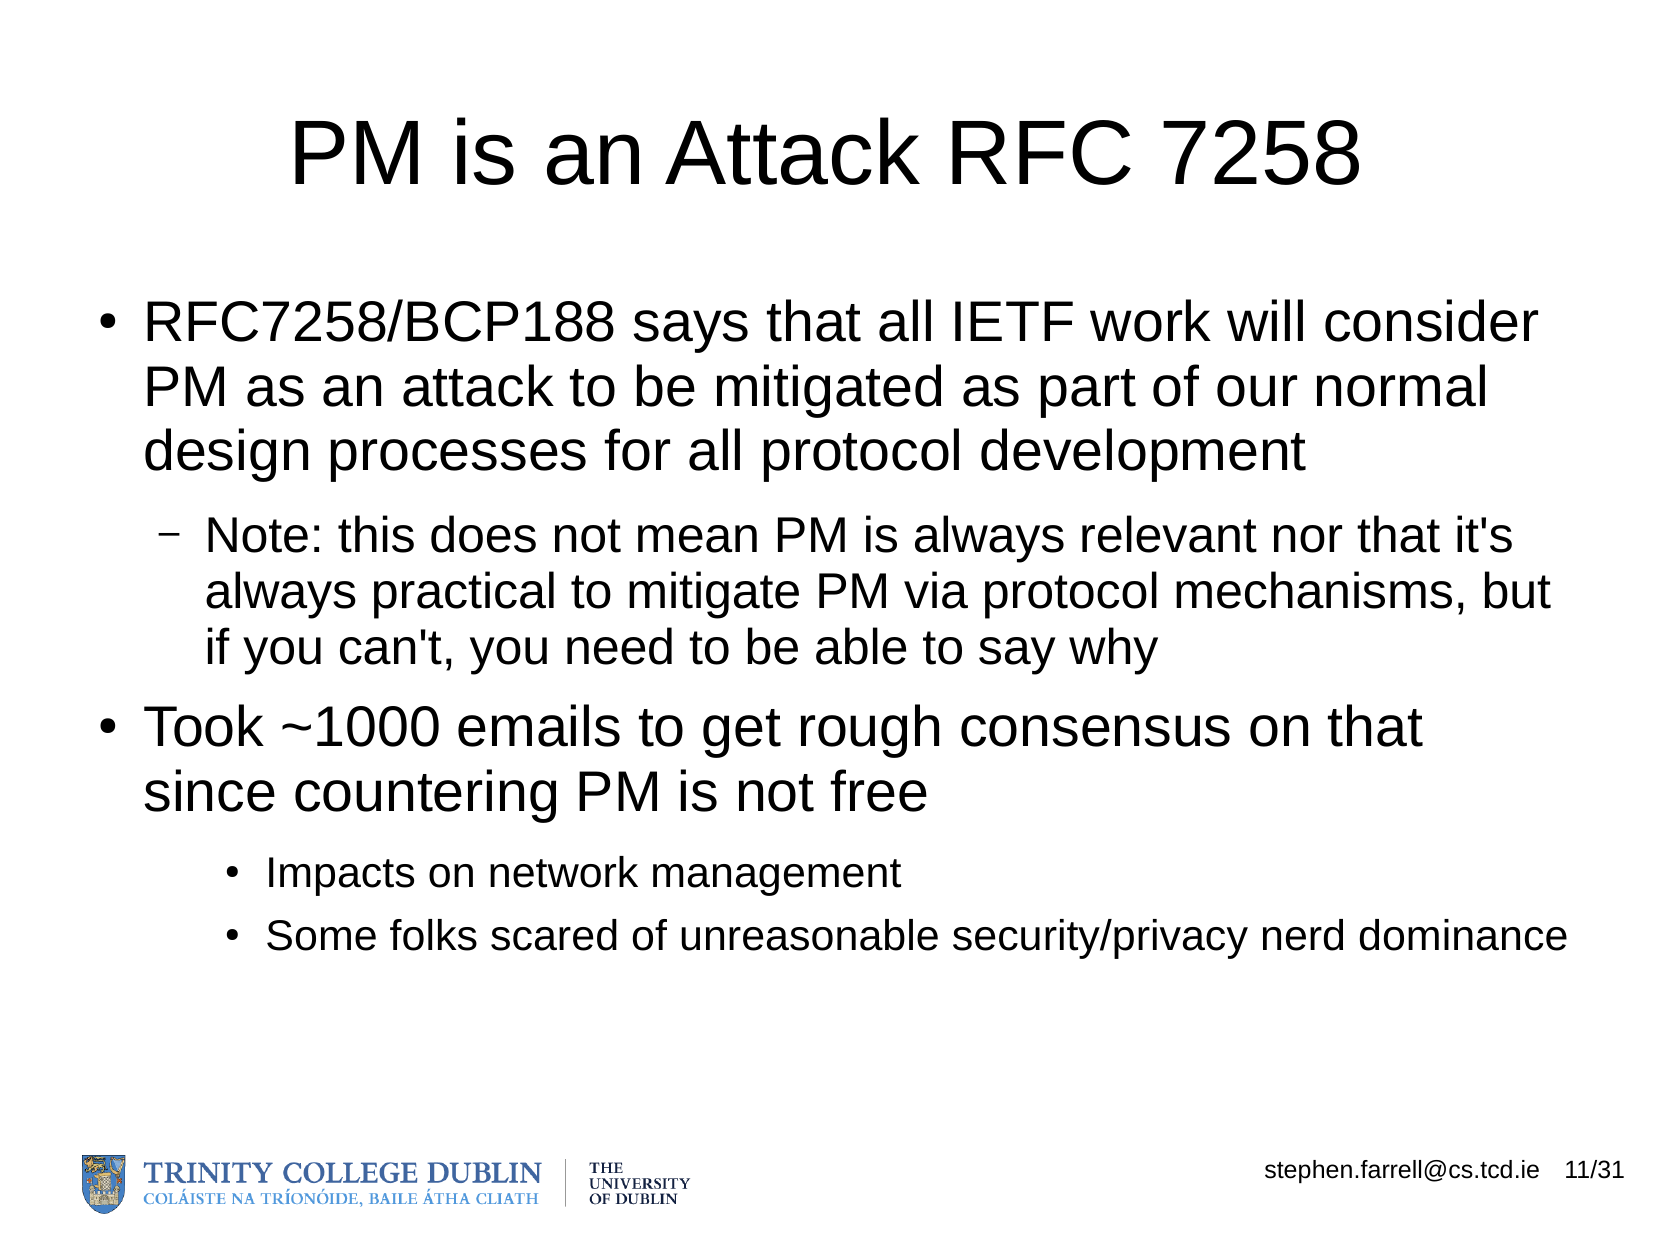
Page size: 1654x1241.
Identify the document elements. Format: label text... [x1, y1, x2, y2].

list RFC7258/BCP188 says that all IETF work will consider PM as an attack to be mitigated as part of our normal design processes for all protocol development Note: this does not mean PM is always relevant nor that it's always practical to mitigate PM via protocol mechanisms, but if you can't, you need to be able to say why Took ~1000 emails to get rough consensus on that since countering PM is not free Impacts on network management Some folks scared of unreasonable security/privacy nerd dominance [82, 290, 1571, 1010]
title PM is an Attack RFC 7258 [82, 49, 1571, 257]
picture [82, 1155, 694, 1214]
